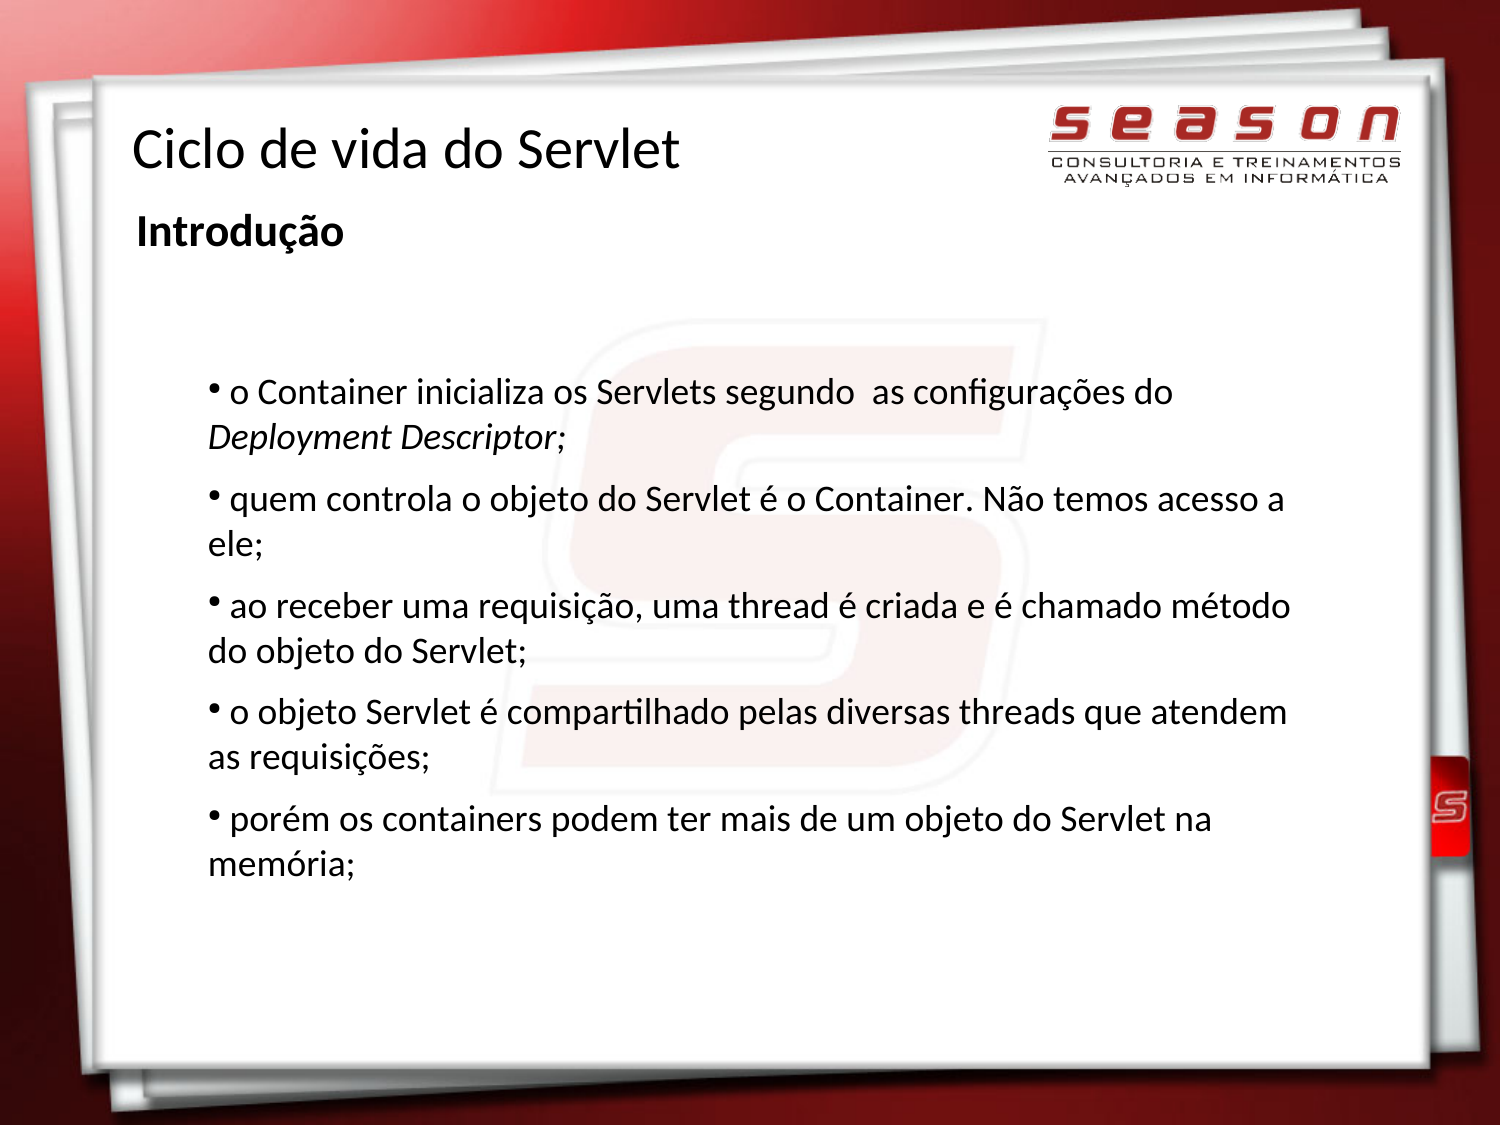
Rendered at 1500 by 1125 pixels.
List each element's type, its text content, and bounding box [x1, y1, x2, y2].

text_box Introdução [119, 200, 1240, 256]
title Ciclo de vida do Servlet [118, 33, 1394, 257]
text_box o Container inicializa os Servlets segundo as configurações do Deployment Descriptor; quem controla o objeto do Servlet é o Container. Não temos acesso a ele; ao receber uma requisição, uma thread é criada e é chamado método do objeto do Servlet; o objeto Servlet é compartilhado pelas diversas threads que atendem as requisições; porém os containers podem ter mais de um objeto do Servlet na memória; [207, 357, 1328, 894]
picture [0, 0, 1500, 1125]
